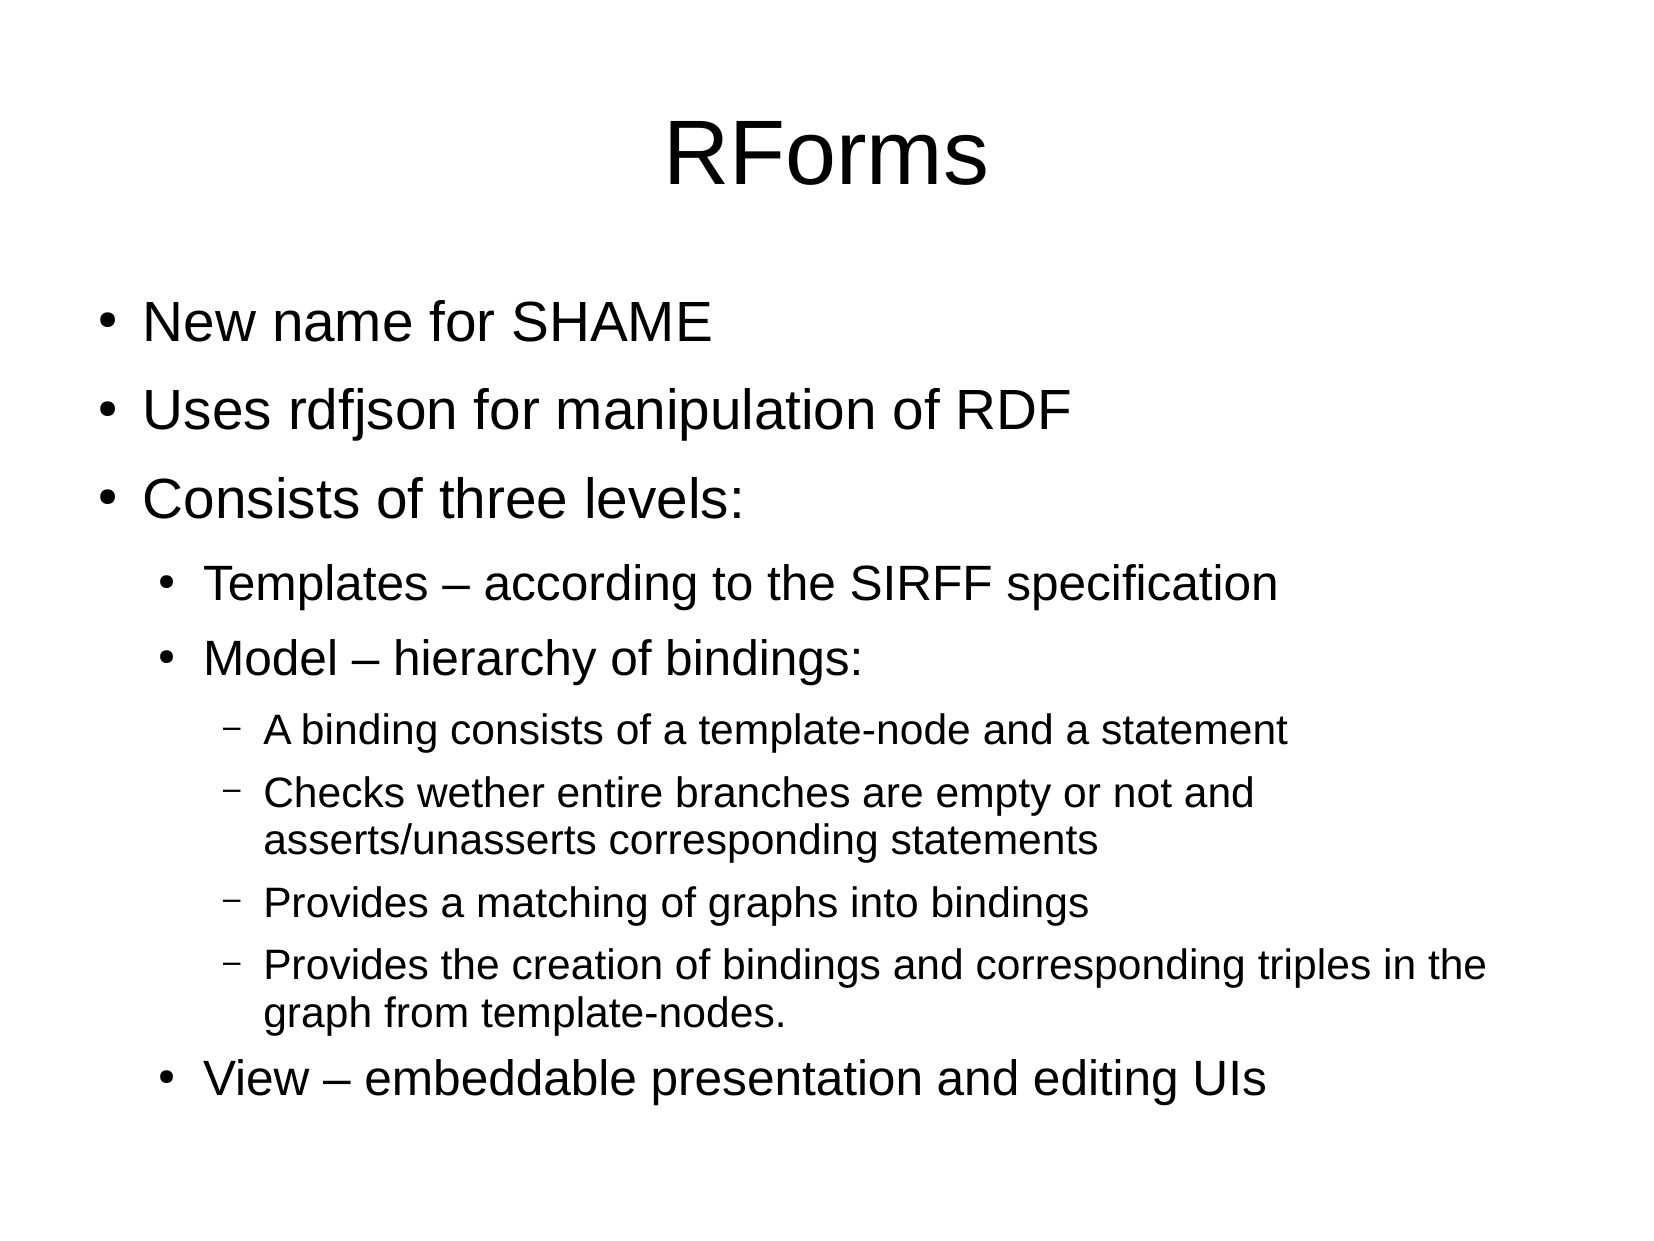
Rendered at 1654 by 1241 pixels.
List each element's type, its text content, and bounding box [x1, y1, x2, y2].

title RForms [82, 56, 1571, 250]
list New name for SHAME Uses rdfjson for manipulation of RDF Consists of three levels: Templates – according to the SIRFF specification Model – hierarchy of bindings: A binding consists of a template-node and a statement Checks wether entire branches are empty or not and asserts/unasserts corresponding statements Provides a matching of graphs into bindings Provides the creation of bindings and corresponding triples in the graph from template-nodes. View – embeddable presentation and editing UIs [82, 290, 1571, 1109]
